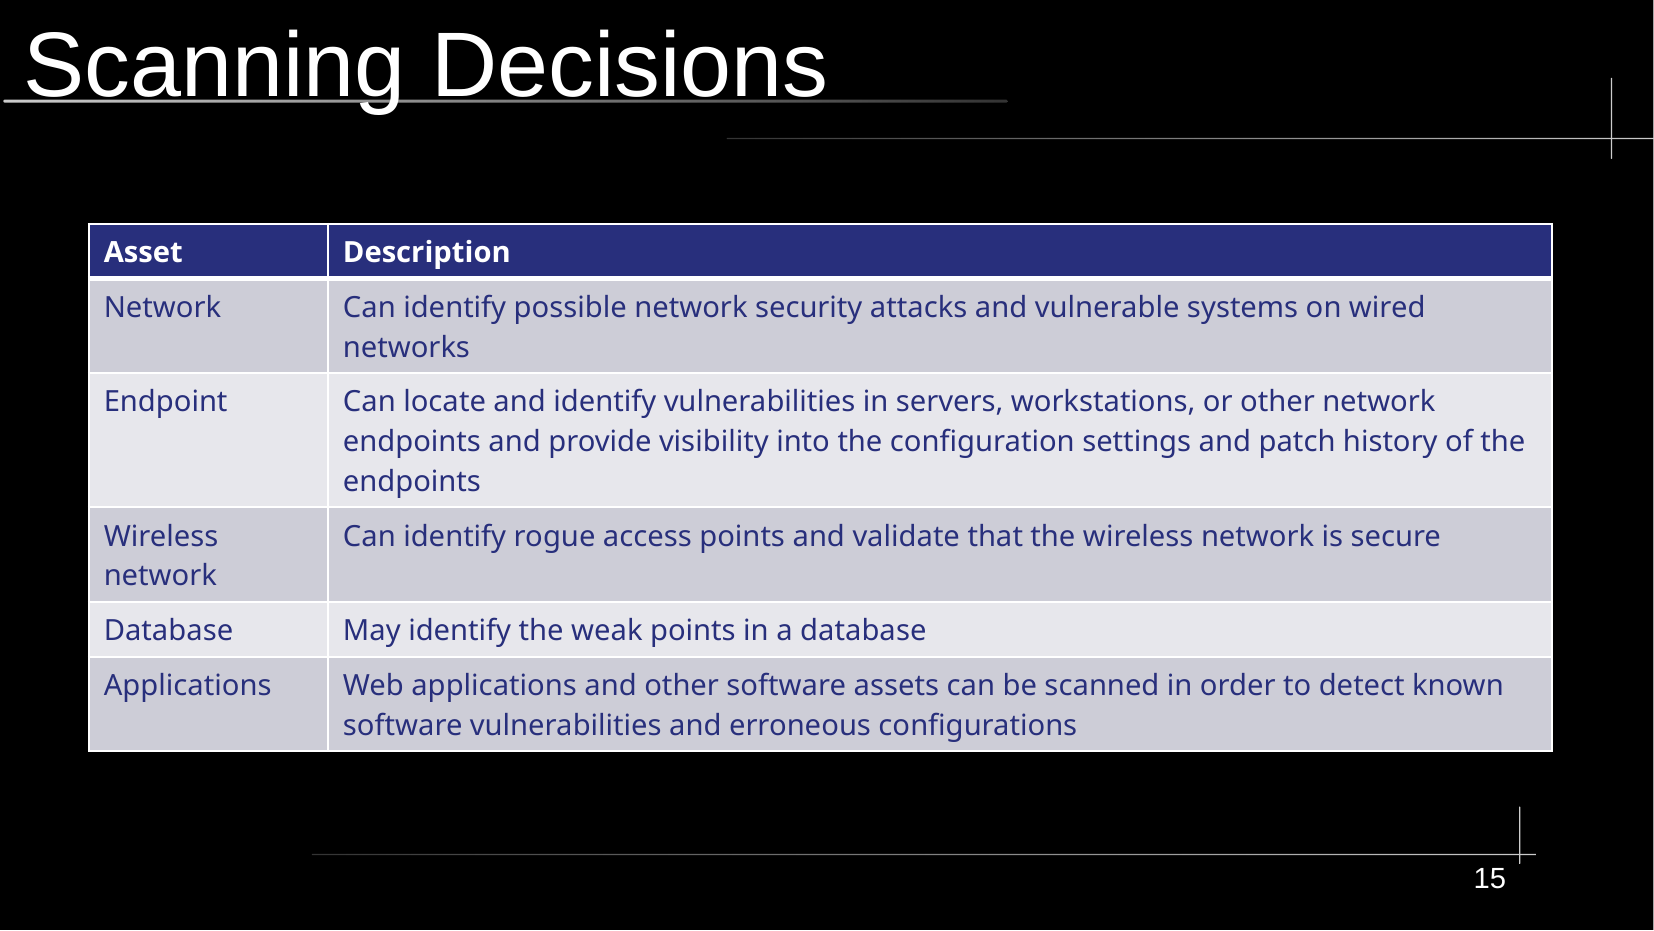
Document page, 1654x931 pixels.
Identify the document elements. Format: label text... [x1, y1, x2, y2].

table_cell Can locate and identify vulnerabilities in servers, workstations, or other network endpoints and provide visibility into the configuration settings and patch history of the endpoints [329, 374, 1551, 506]
table_cell Applications [90, 658, 327, 750]
table_cell Can identify possible network security attacks and vulnerable systems on wired networks [329, 281, 1551, 372]
table_cell Database [90, 603, 327, 656]
table_cell May identify the weak points in a database [329, 603, 1551, 656]
table_cell Web applications and other software assets can be scanned in order to detect known software vulnerabilities and erroneous configurations [329, 658, 1551, 750]
table_cell Network [90, 281, 327, 372]
table_cell Wireless network [90, 508, 327, 601]
table_cell Endpoint [90, 374, 327, 506]
table_cell Can identify rogue access points and validate that the wireless network is secure [329, 508, 1551, 601]
table_header Asset [90, 225, 327, 276]
table_header Description [329, 225, 1551, 276]
title Scanning Decisions [23, 11, 1589, 119]
